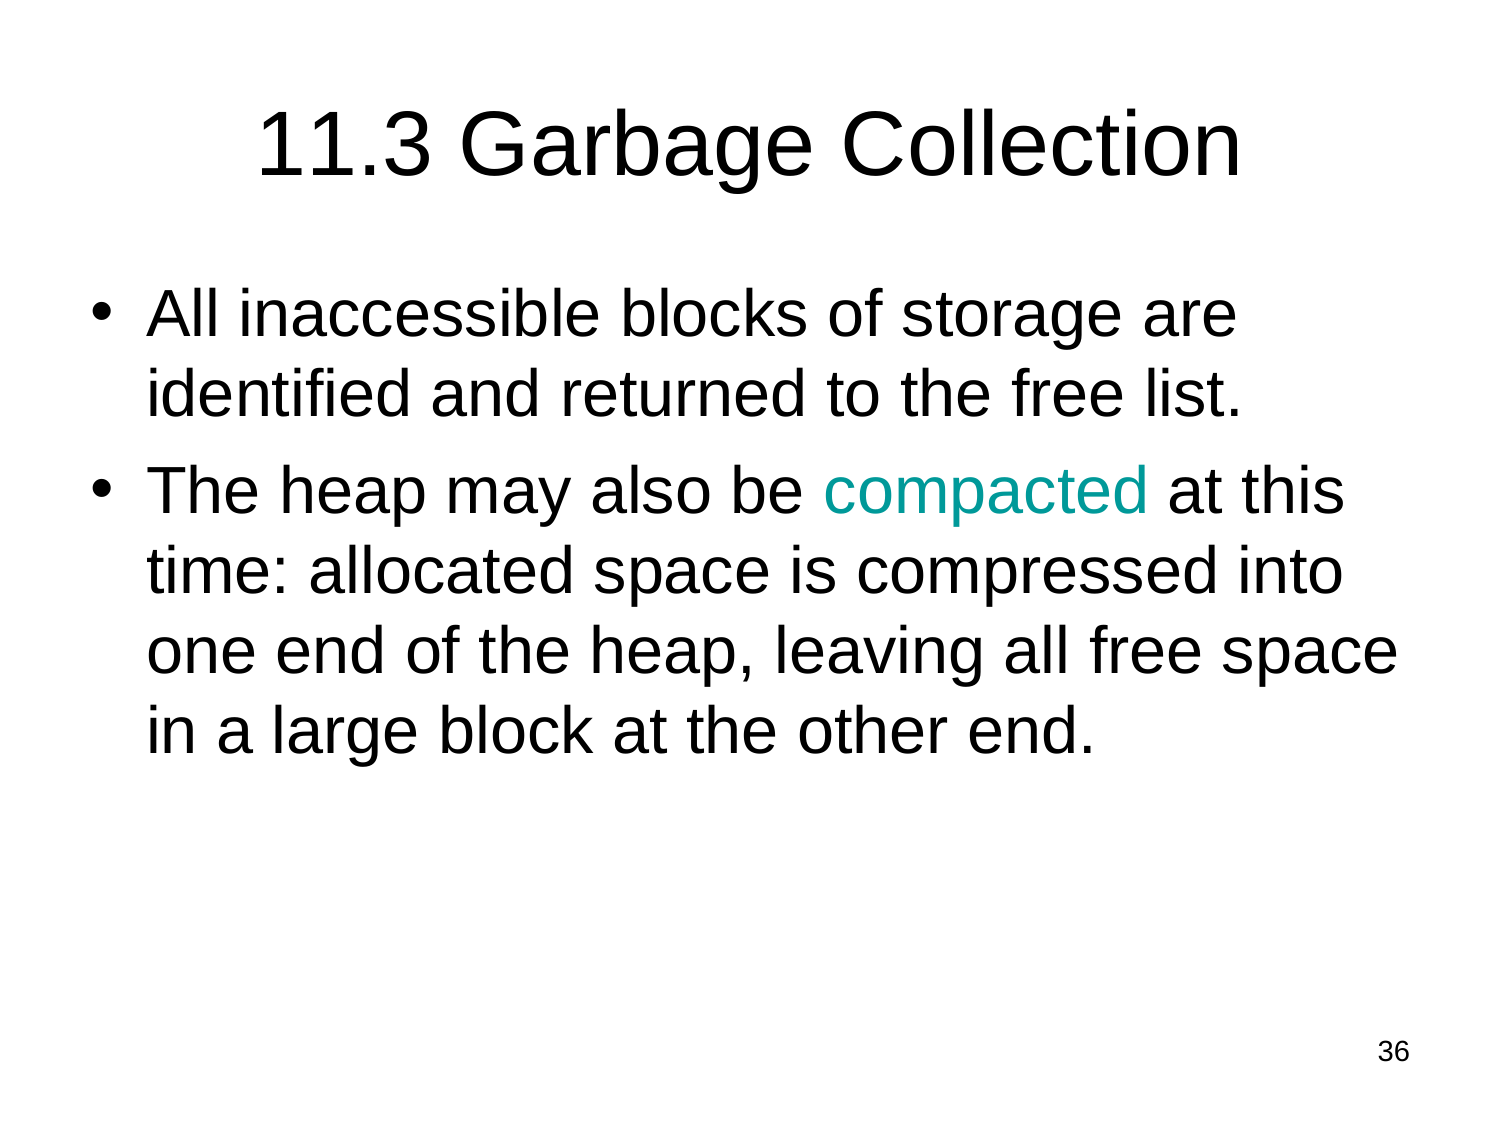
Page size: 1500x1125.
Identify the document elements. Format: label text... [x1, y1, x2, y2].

title 11.3 Garbage Collection [75, 45, 1426, 233]
list All inaccessible blocks of storage are identified and returned to the free list. The heap may also be compacted at this time: allocated space is compressed into one end of the heap, leaving all free space in a large block at the other end. [75, 262, 1426, 1006]
text_box <number> [1074, 1024, 1426, 1103]
